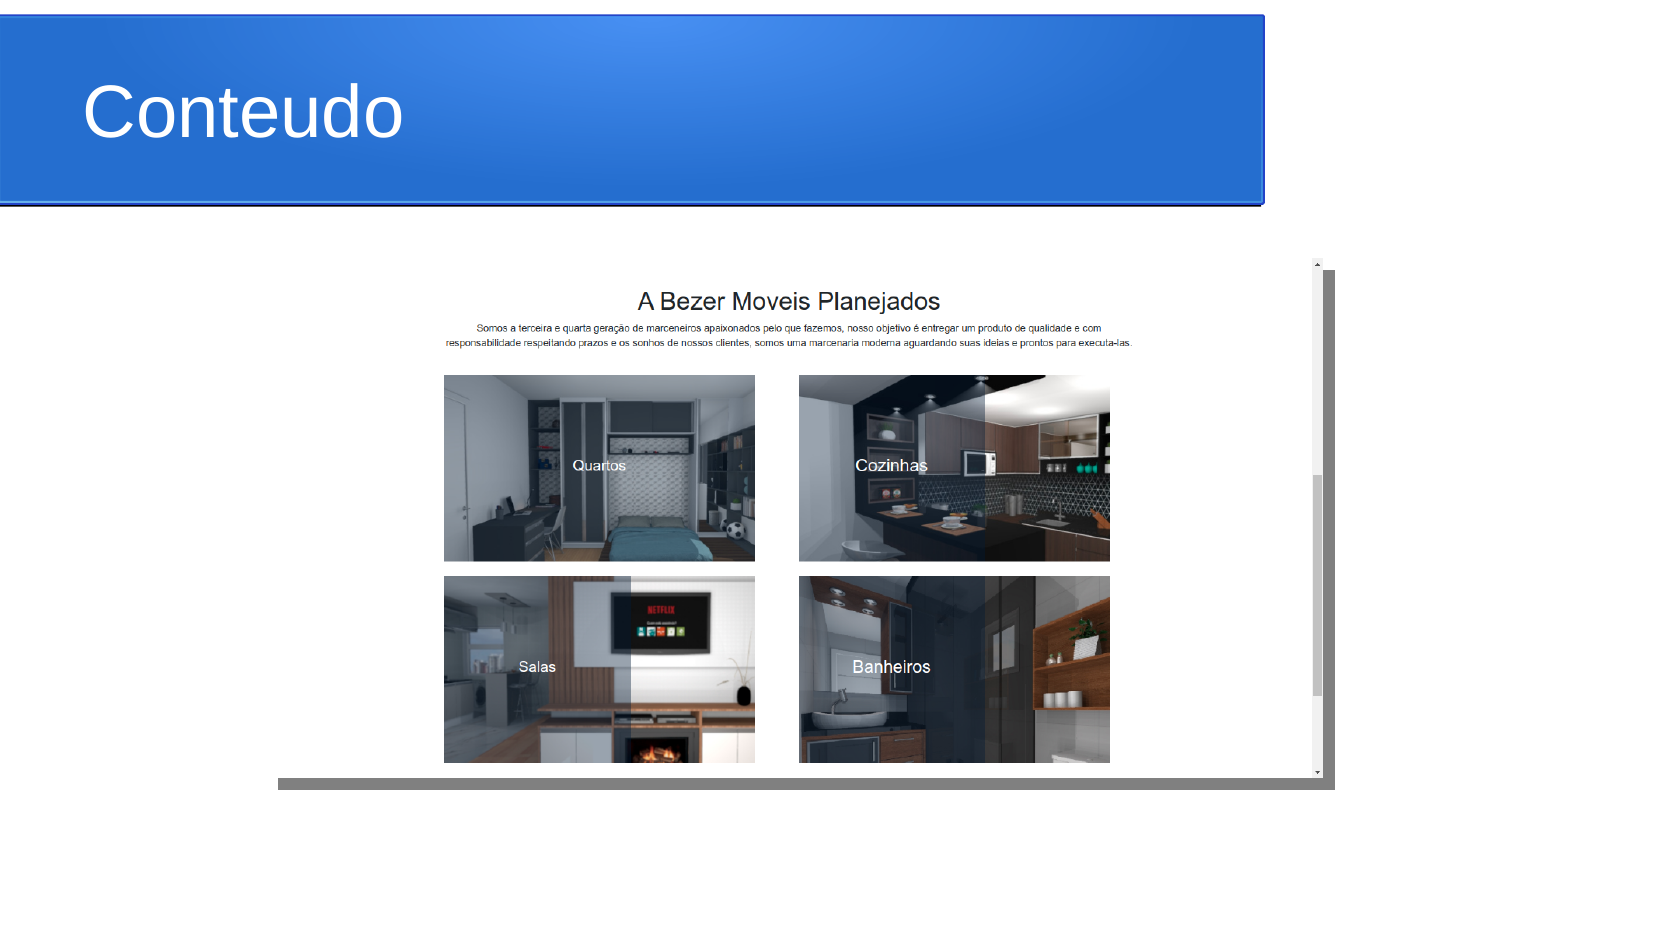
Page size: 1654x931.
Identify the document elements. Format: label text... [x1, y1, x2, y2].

picture [266, 258, 1323, 779]
title Conteudo [82, 35, 1235, 189]
